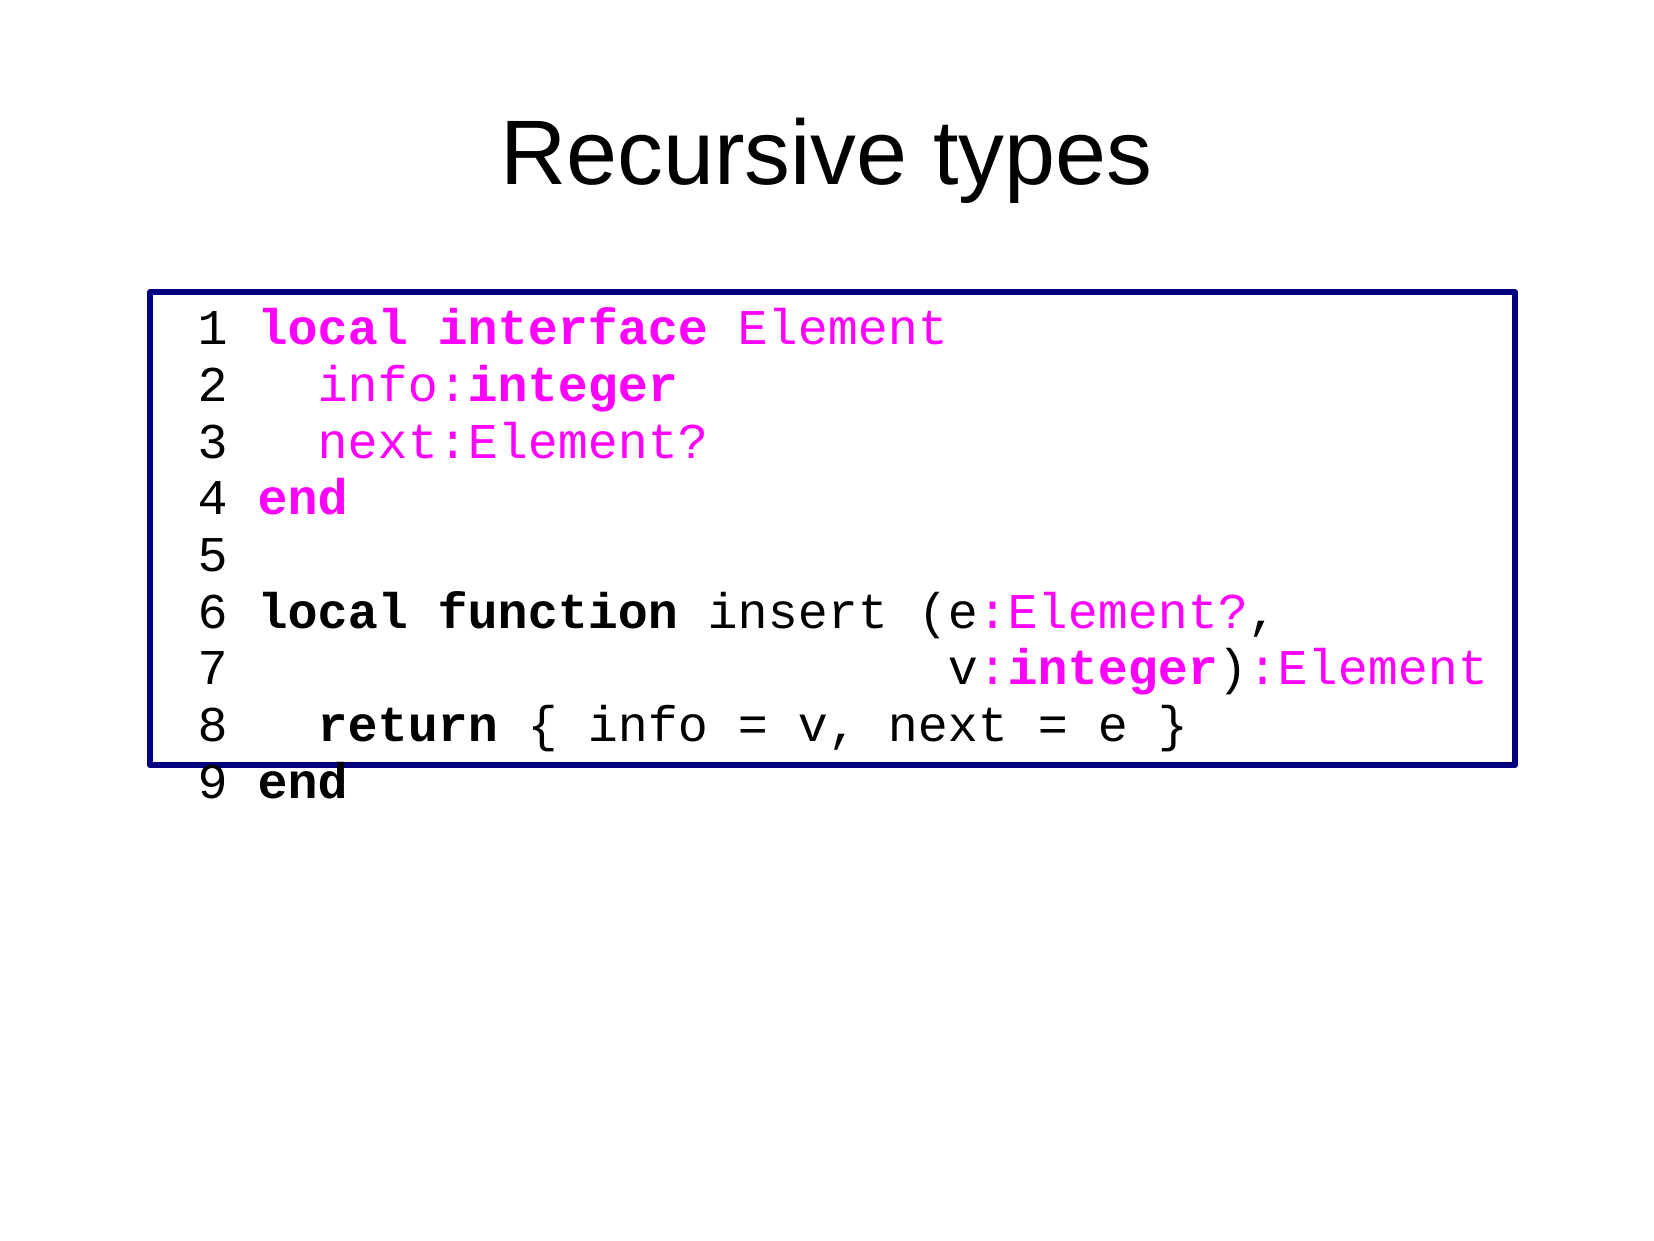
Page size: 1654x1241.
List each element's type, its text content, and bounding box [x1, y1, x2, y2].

title Recursive types [82, 49, 1571, 257]
text_box 1 local interface Element 2 info:integer 3 next:Element? 4 end 5 6 local function insert (e:Element?, 7 v:integer):Element 8 return { info = v, next = e } 9 end [150, 292, 1516, 766]
